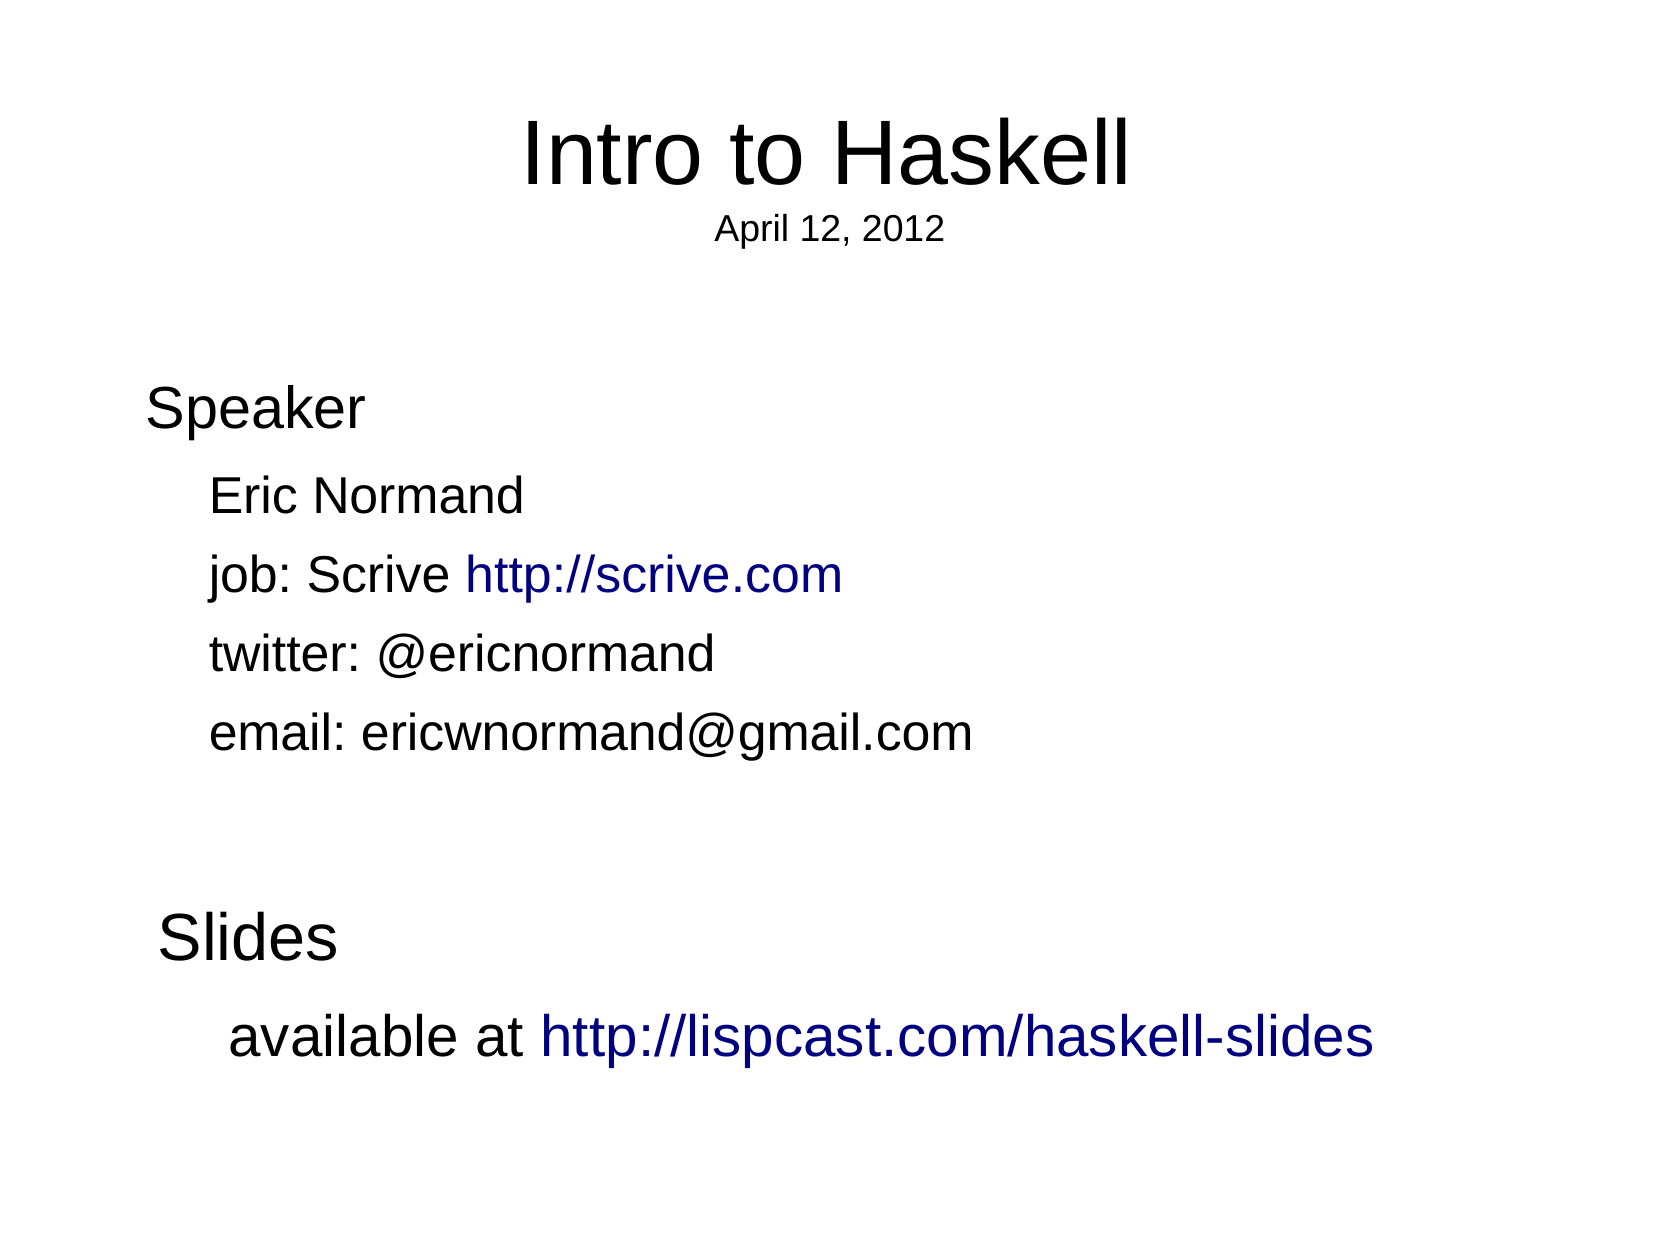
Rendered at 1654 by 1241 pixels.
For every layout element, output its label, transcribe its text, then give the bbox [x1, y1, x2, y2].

text_box April 12, 2012 [699, 199, 961, 257]
title Intro to Haskell [82, 49, 1571, 257]
list Speaker Eric Normand job: Scrive http://scrive.com twitter: @ericnormand email: ericwnormand@gmail.com [82, 374, 1571, 766]
list Slides available at http://lispcast.com/haskell-slides [86, 900, 1576, 1096]
